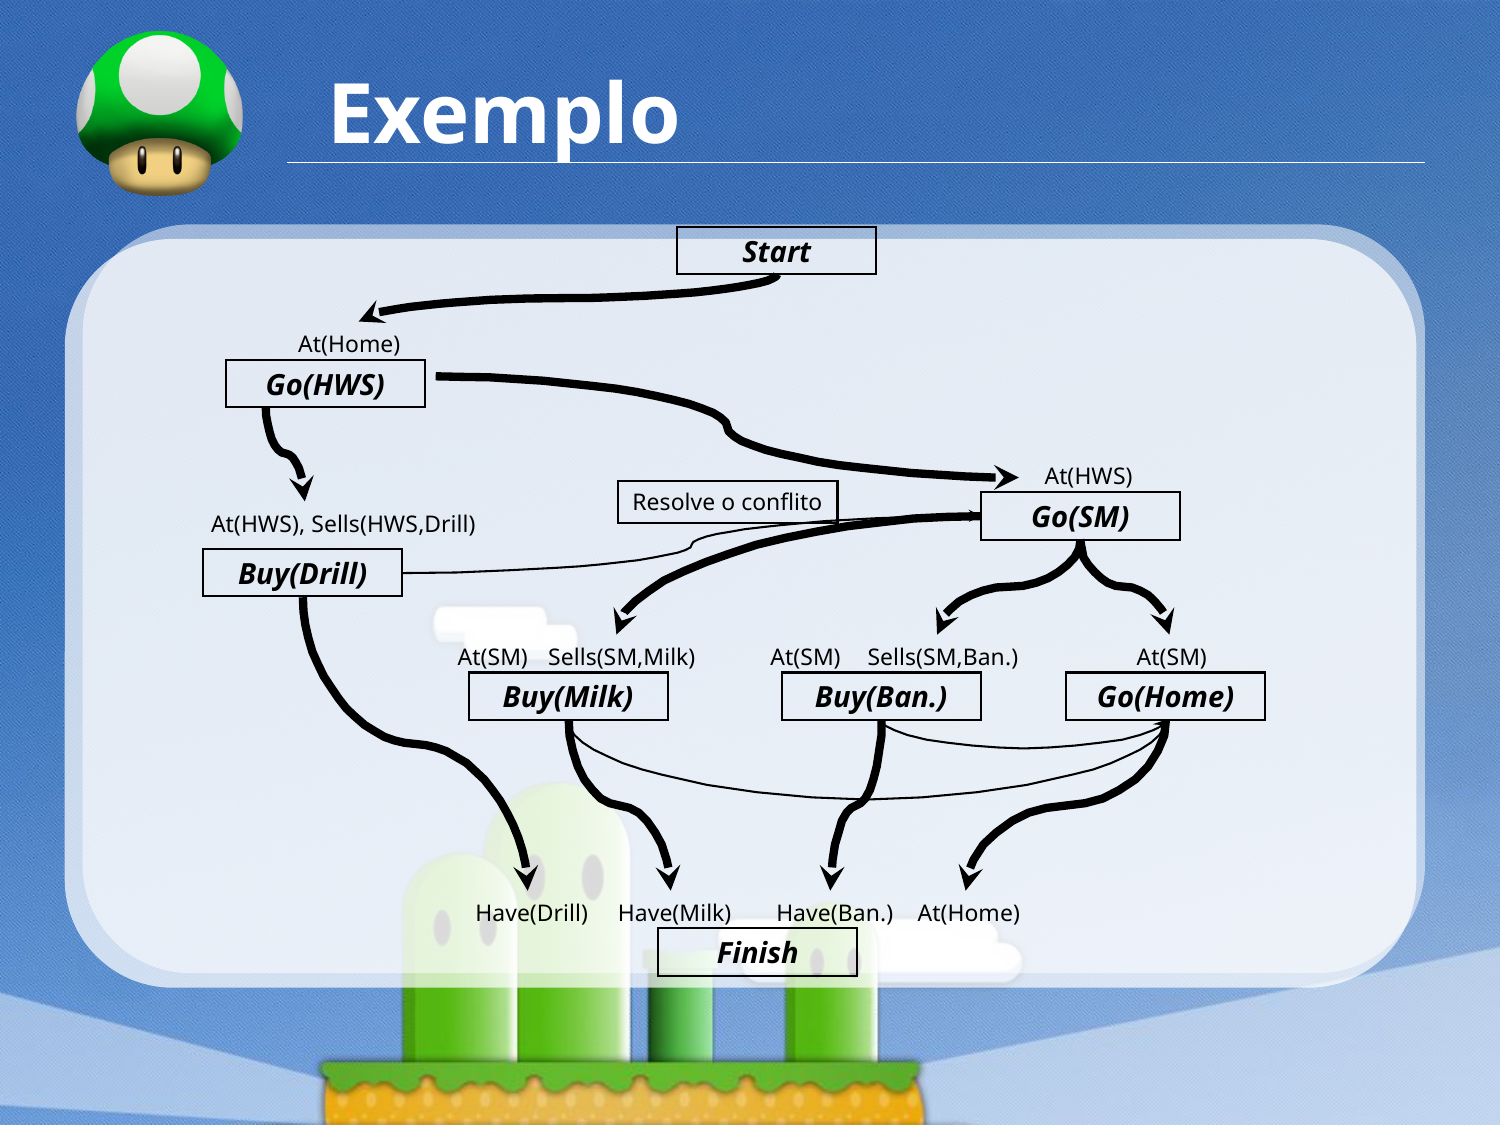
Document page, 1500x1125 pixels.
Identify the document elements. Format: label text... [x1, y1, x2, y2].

picture [0, 0, 1500, 1125]
text_box Finish [658, 928, 858, 976]
text_box Sells(SM,Milk) [532, 634, 711, 678]
text_box Sells(SM,Ban.) [852, 634, 1034, 678]
text_box Have(Drill) [460, 890, 604, 934]
text_box Buy(Ban.) [781, 678, 981, 720]
text_box Have(Ban.) [761, 890, 909, 934]
text_box Go(SM) [980, 492, 1180, 540]
text_box At(SM) [755, 634, 852, 678]
text_box Have(Milk) [604, 890, 747, 934]
text_box At(SM) [1121, 634, 1223, 678]
text_box Go(Home) [1066, 672, 1266, 720]
text_box Go(HWS) [225, 359, 425, 407]
text_box Resolve o conflito [617, 480, 838, 523]
text_box Start [677, 226, 877, 275]
text_box Buy(Drill) [203, 549, 403, 597]
title Exemplo [312, 37, 1425, 183]
text_box At(HWS), Sells(HWS,Drill) [195, 501, 644, 545]
text_box At(Home) [909, 890, 1036, 934]
text_box Buy(Milk) [468, 678, 668, 720]
text_box At(HWS) [1029, 454, 1149, 498]
text_box At(SM) [442, 634, 532, 678]
text_box At(Home) [283, 321, 416, 365]
